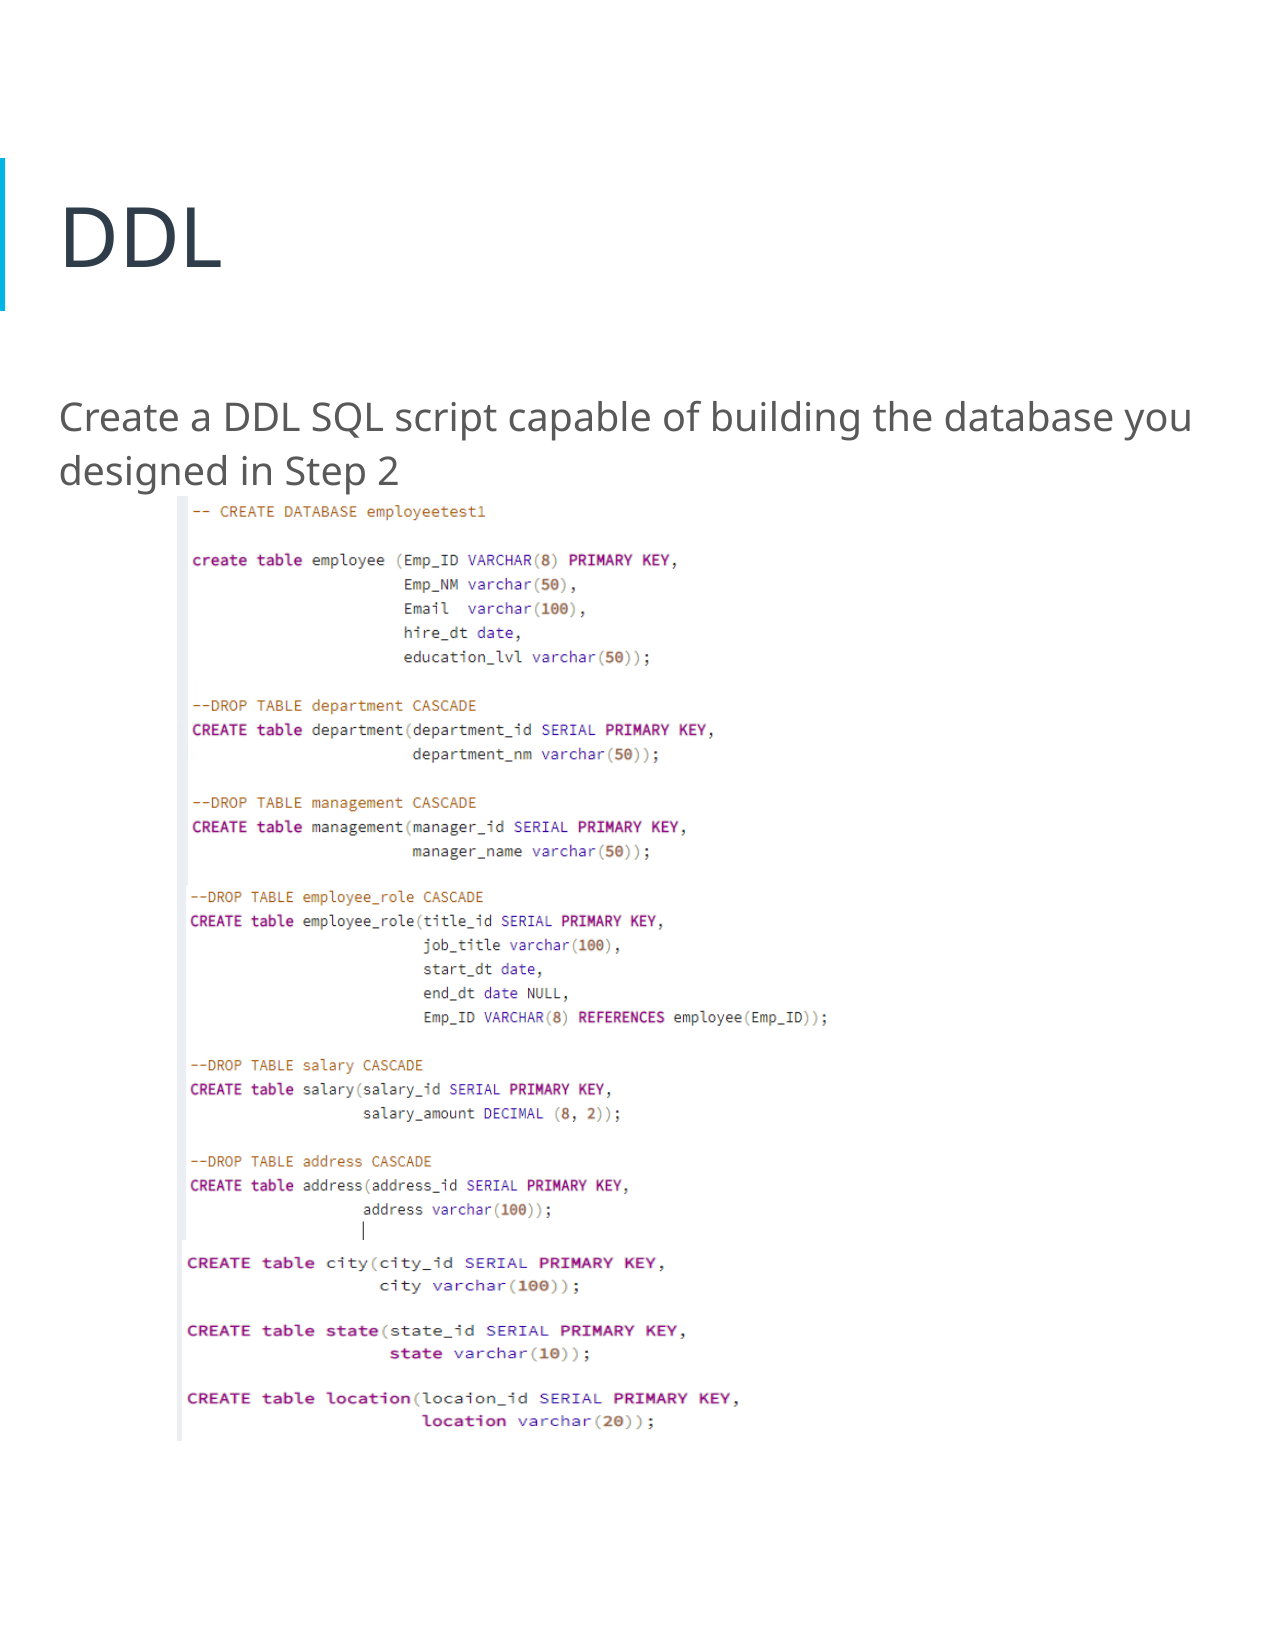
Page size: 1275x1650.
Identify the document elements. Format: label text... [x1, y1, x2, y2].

picture [177, 496, 877, 1441]
title DDL [43, 142, 1232, 327]
list Create a DDL SQL script capable of building the database you designed in Step 2 [43, 369, 1232, 1639]
